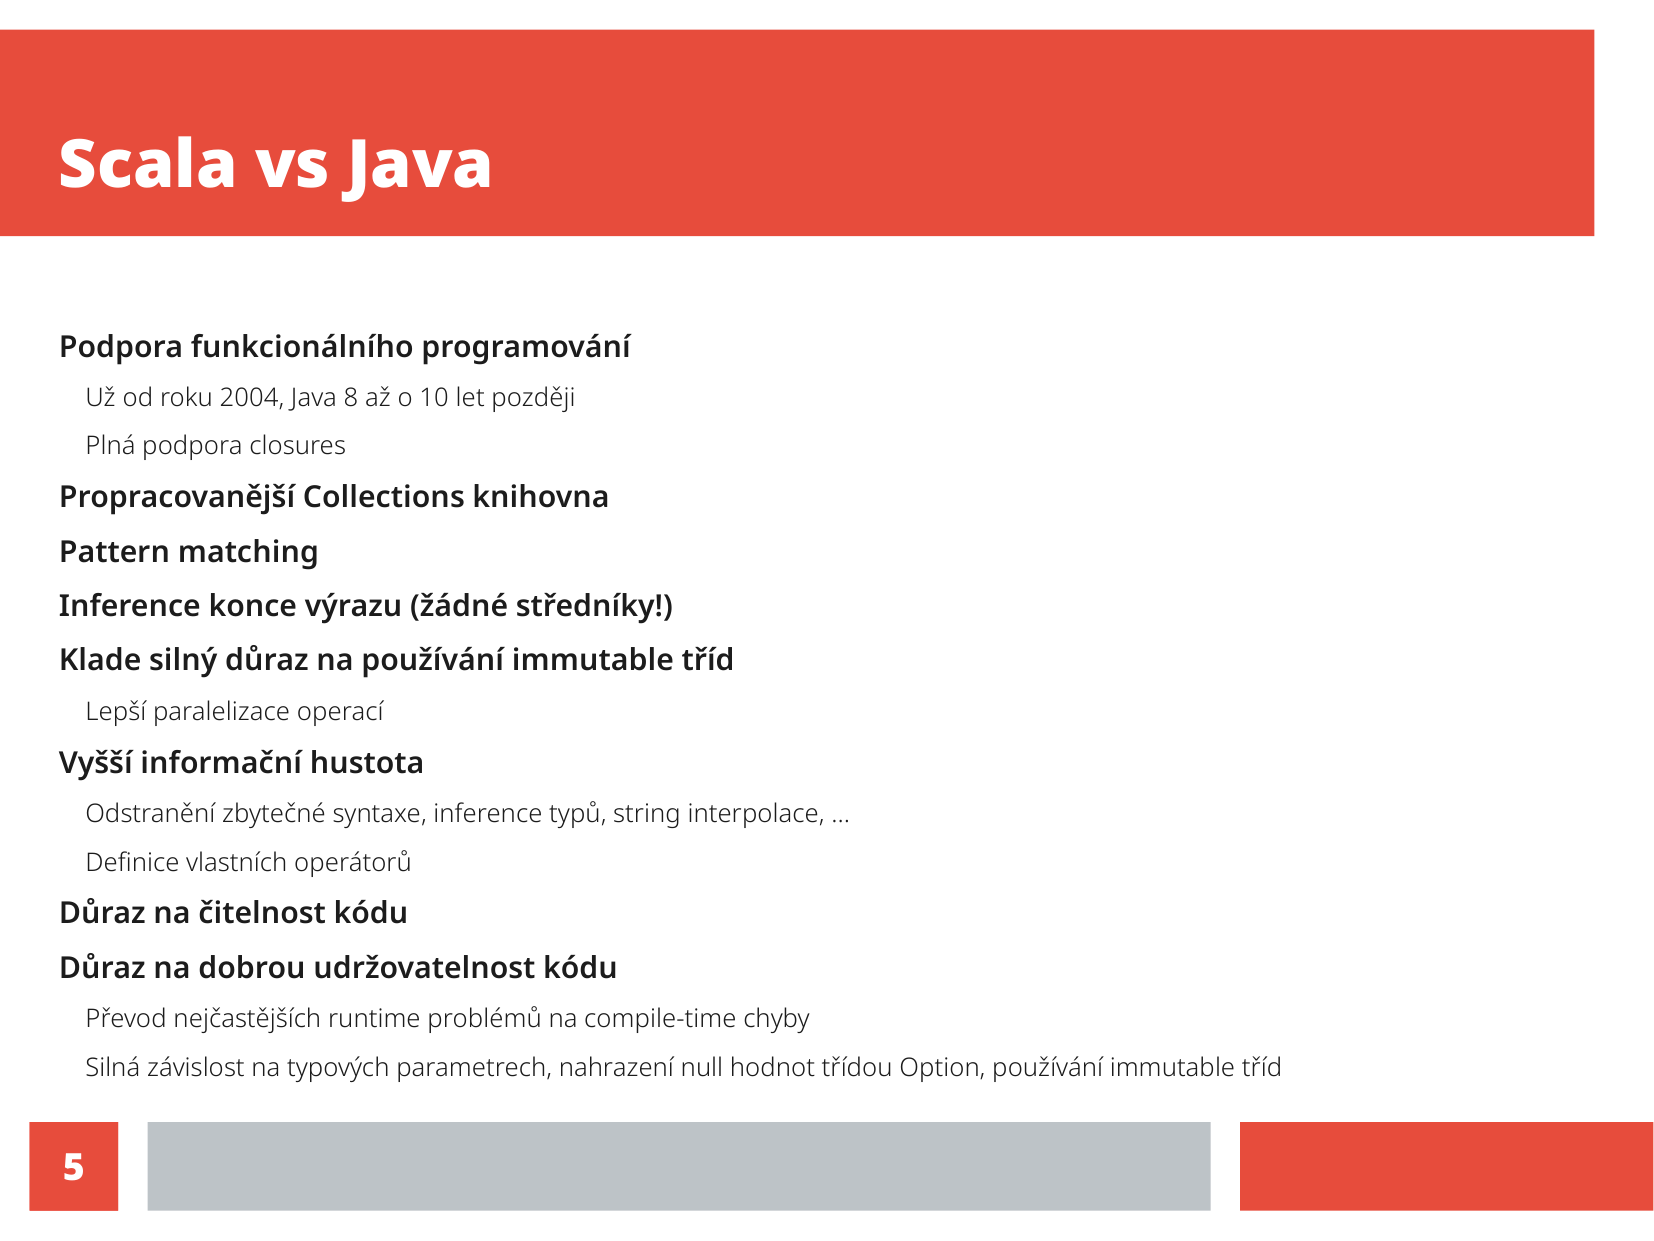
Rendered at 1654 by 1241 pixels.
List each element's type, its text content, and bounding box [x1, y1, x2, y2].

list Podpora funkcionálního programování Už od roku 2004, Java 8 až o 10 let později Plná podpora closures Propracovanější Collections knihovna Pattern matching Inference konce výrazu (žádné středníky!) Klade silný důraz na používání immutable tříd Lepší paralelizace operací Vyšší informační hustota Odstranění zbytečné syntaxe, inference typů, string interpolace, … Definice vlastních operátorů Důraz na čitelnost kódu Důraz na dobrou udržovatelnost kódu Převod nejčastějších runtime problémů na compile-time chyby Silná závislost na typových parametrech, nahrazení null hodnot třídou Option, používání immutable tříd [59, 324, 1565, 1093]
title Scala vs Java [59, 59, 1595, 207]
